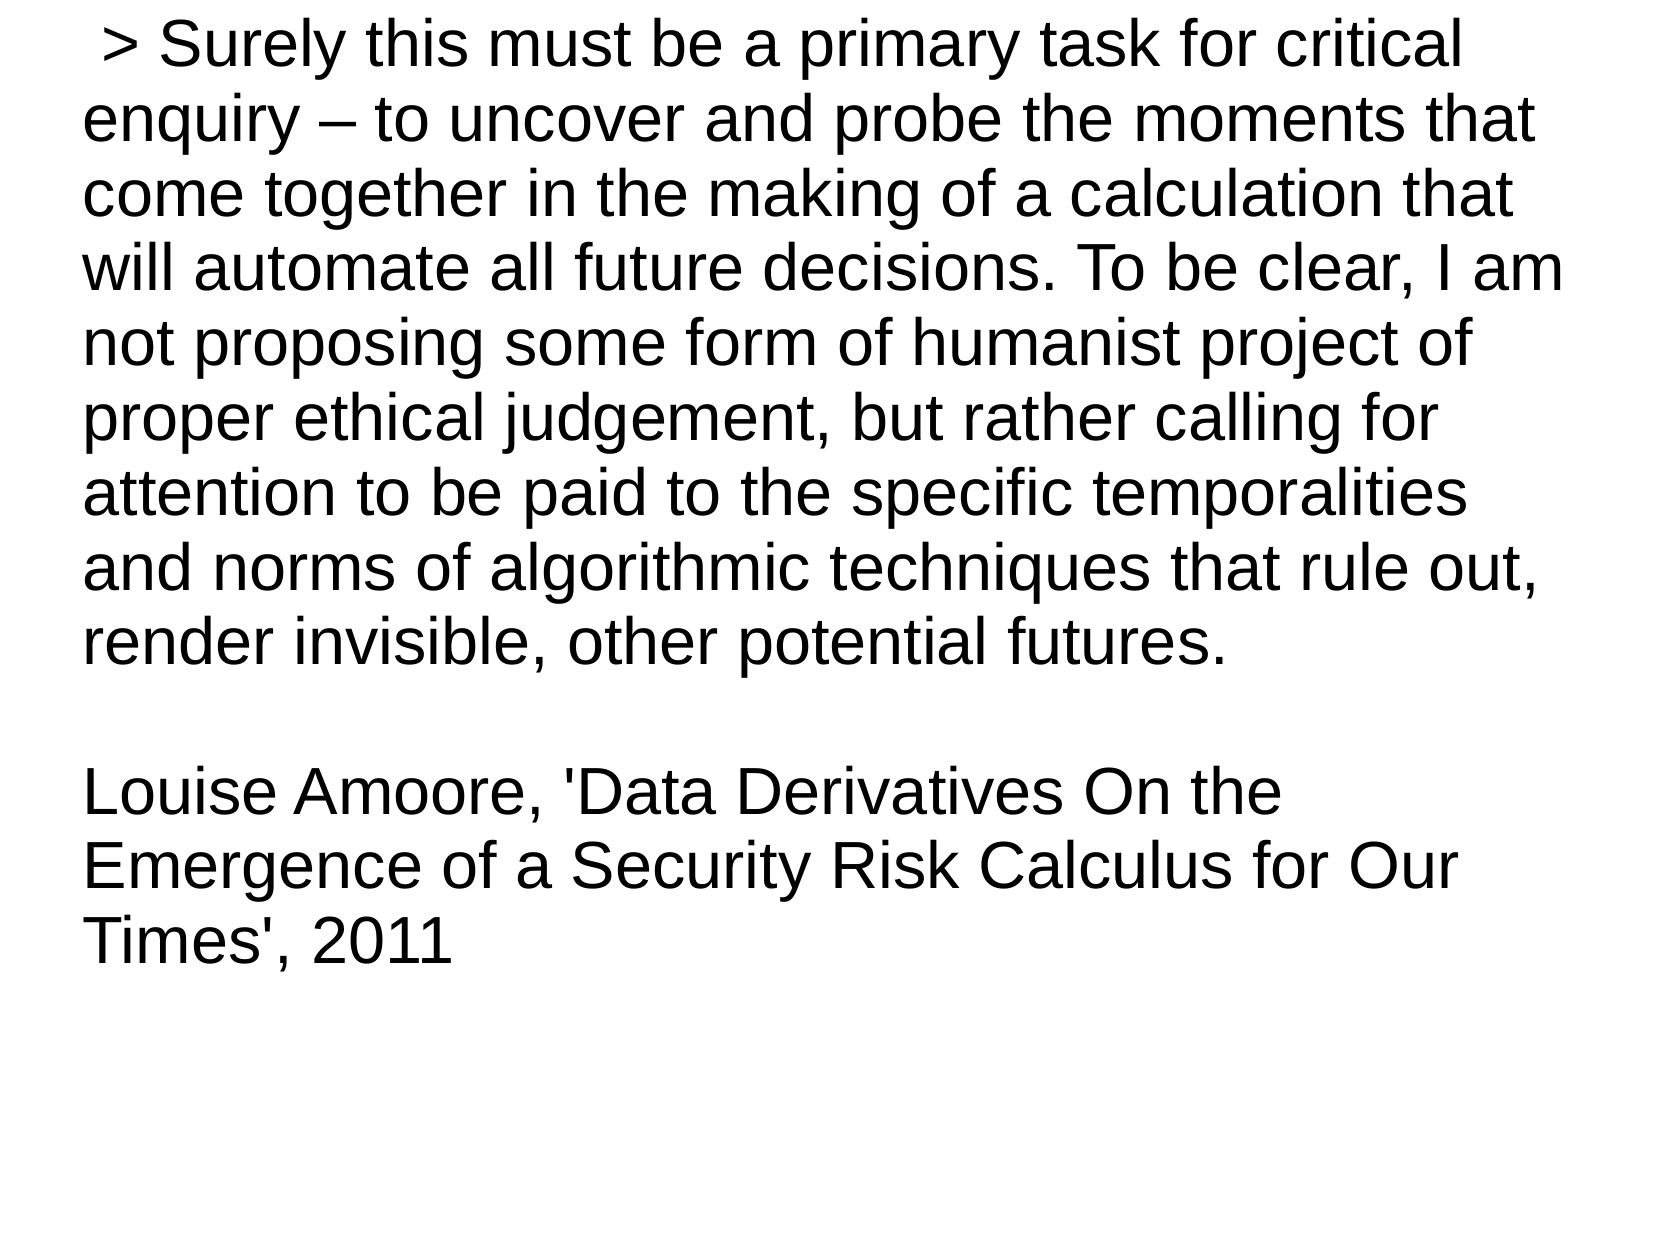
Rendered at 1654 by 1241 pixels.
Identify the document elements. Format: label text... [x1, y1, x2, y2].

subtitle > Surely this must be a primary task for critical enquiry – to uncover and probe the moments that come together in the making of a calculation that will automate all future decisions. To be clear, I am not proposing some form of humanist project of proper ethical judgement, but rather calling for attention to be paid to the specific temporalities and norms of algorithmic techniques that rule out, render invisible, other potential futures. Louise Amoore, 'Data Derivatives On the Emergence of a Security Risk Calculus for Our Times', 2011 [82, 6, 1571, 1053]
